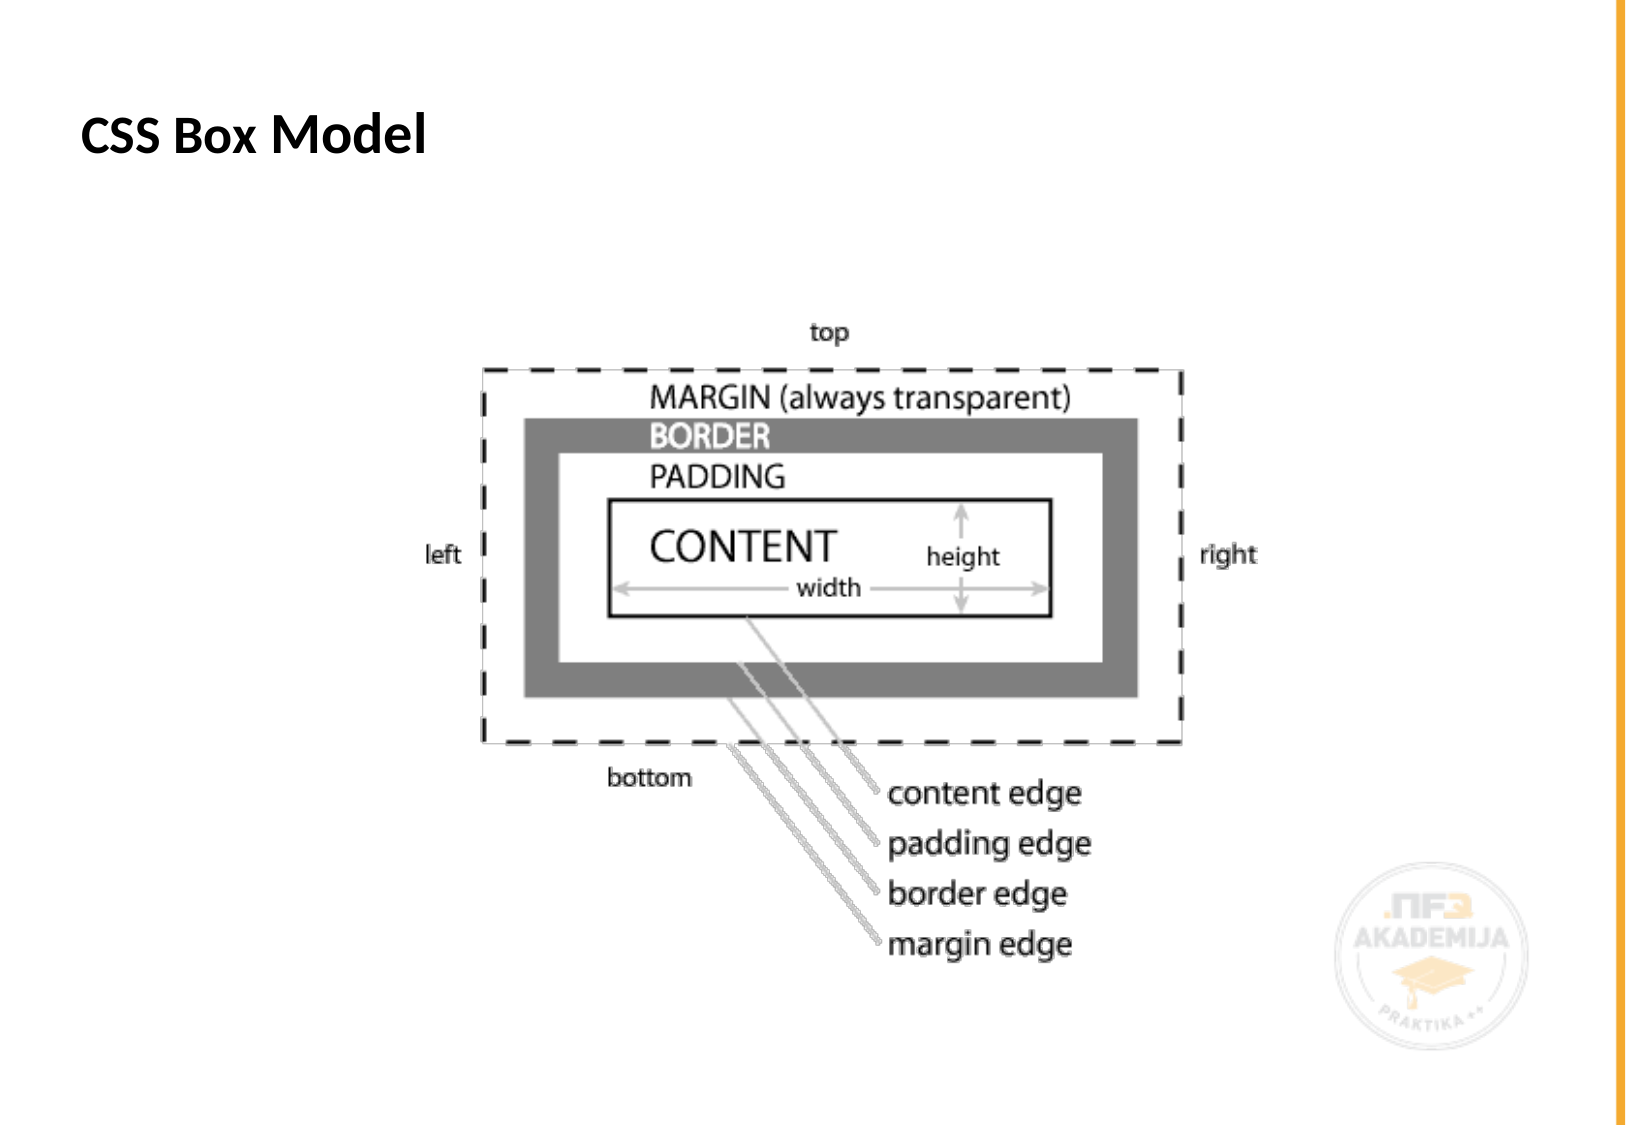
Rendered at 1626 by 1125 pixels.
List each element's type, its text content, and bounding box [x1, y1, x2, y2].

picture [0, 0, 1626, 1125]
title CSS Box Model [81, 45, 1544, 233]
